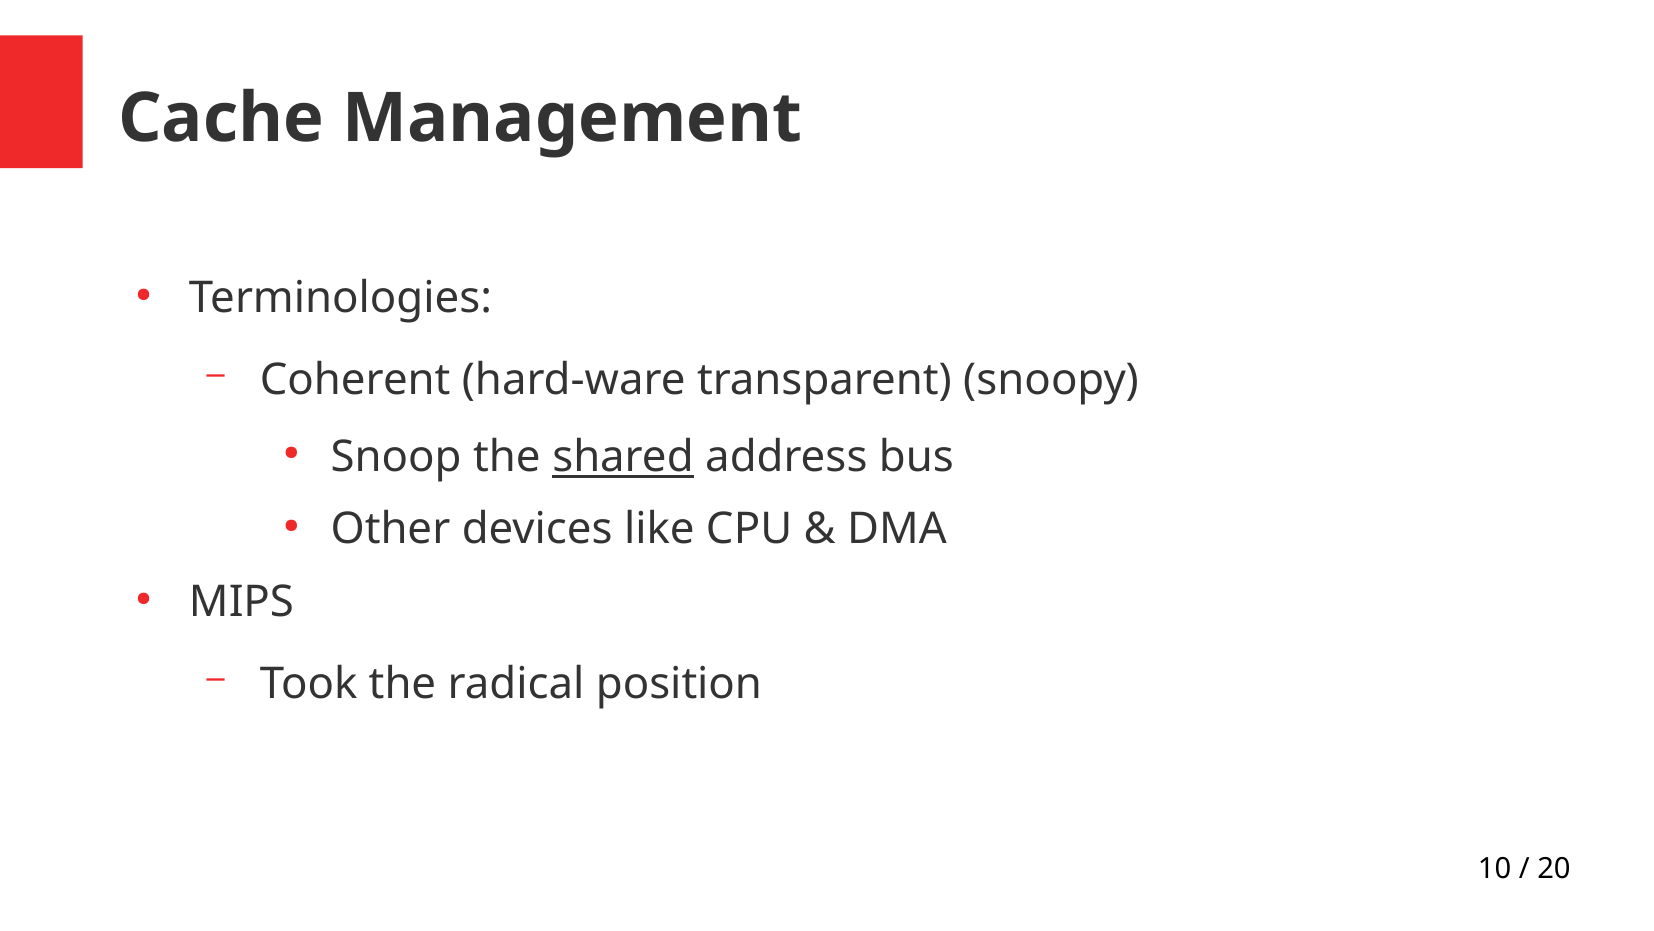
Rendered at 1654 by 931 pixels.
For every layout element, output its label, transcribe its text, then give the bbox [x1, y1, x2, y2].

list Terminologies: Coherent (hard-ware transparent) (snoopy) Snoop the shared address bus Other devices like CPU & DMA MIPS Took the radical position [118, 265, 1536, 806]
title Cache Management [118, 36, 1571, 193]
